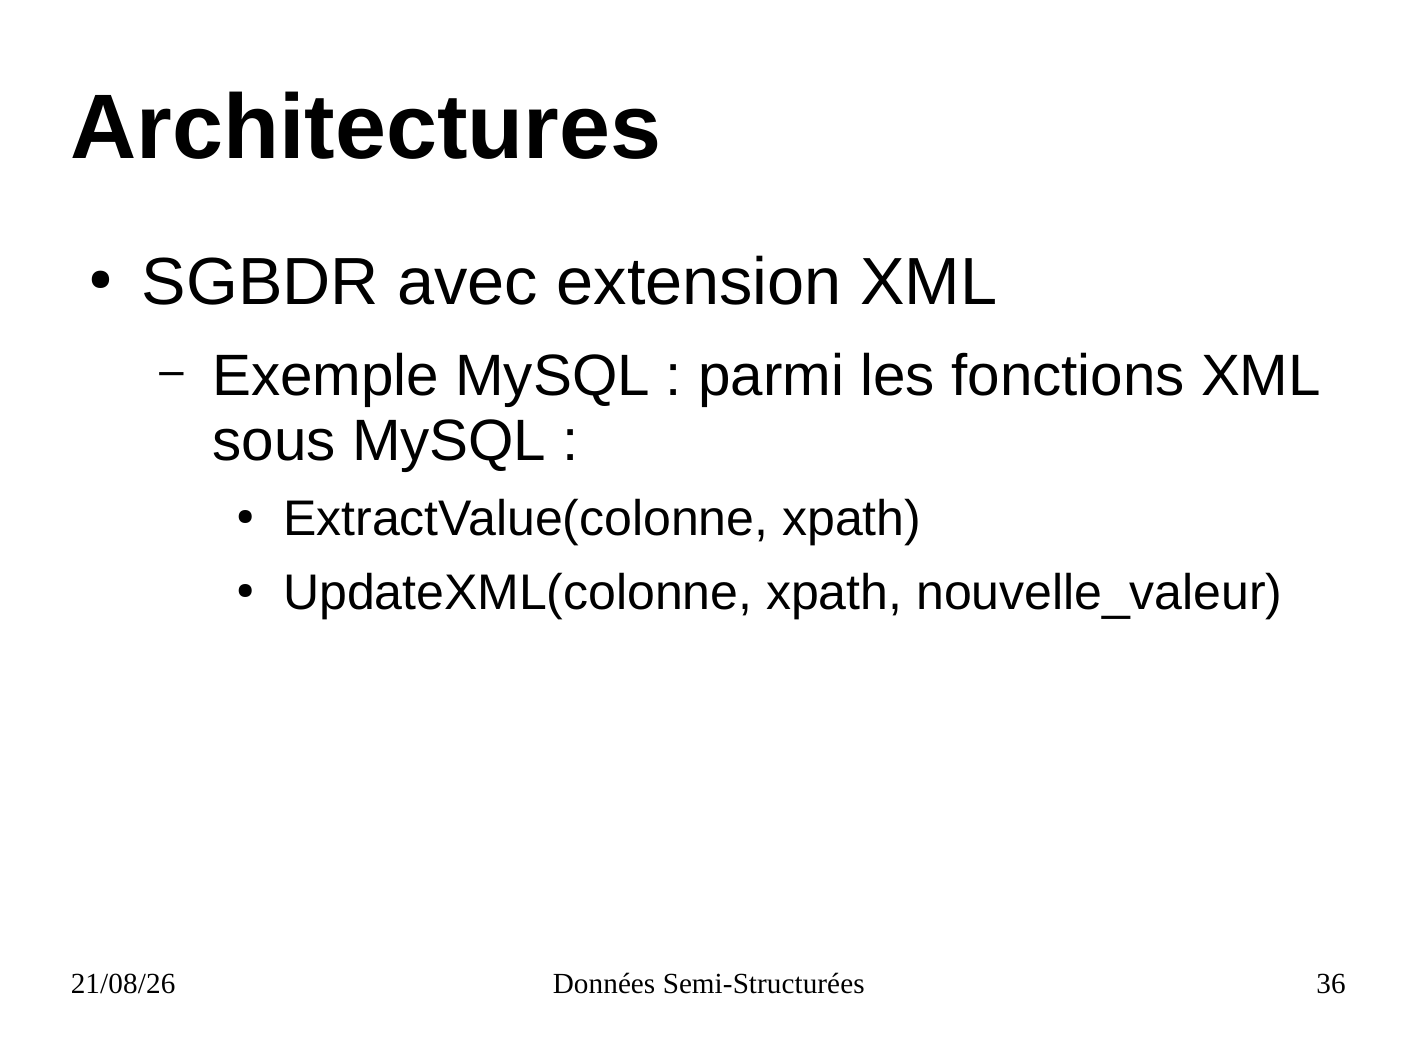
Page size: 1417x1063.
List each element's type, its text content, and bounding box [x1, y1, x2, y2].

title Architectures [70, 42, 1346, 212]
list SGBDR avec extension XML Exemple MySQL : parmi les fonctions XML sous MySQL : ExtractValue(colonne, xpath) UpdateXML(colonne, xpath, nouvelle_valeur) [70, 244, 1346, 925]
